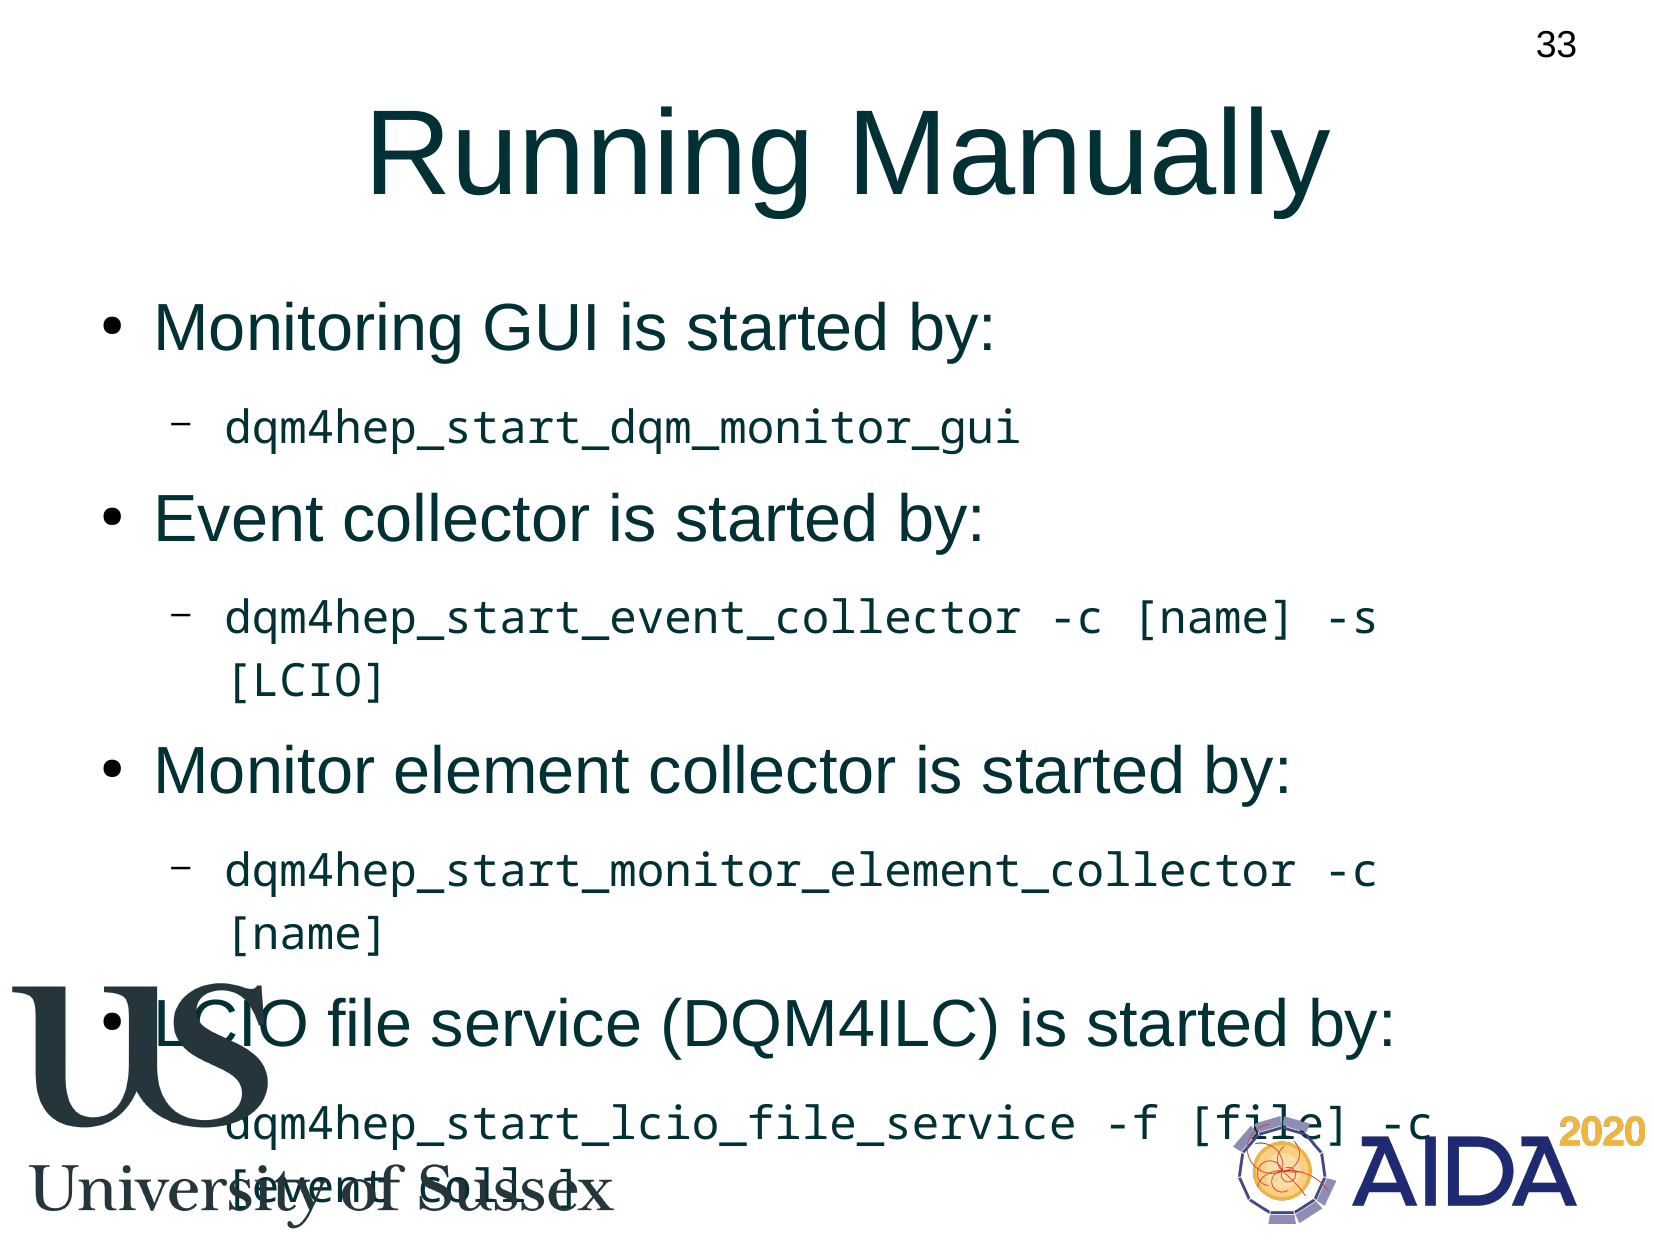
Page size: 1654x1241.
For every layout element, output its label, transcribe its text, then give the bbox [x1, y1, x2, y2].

text_box <number> [1521, 16, 1654, 84]
title Running Manually [82, 49, 1571, 257]
list Monitoring GUI is started by: dqm4hep_start_dqm_monitor_gui Event collector is started by: dqm4hep_start_event_collector -c [name] -s [LCIO] Monitor element collector is started by: dqm4hep_start_monitor_element_collector -c [name] LCIO file service (DQM4ILC) is started by: dqm4hep_start_lcio_file_service -f [file] -c [event coll.] [82, 290, 1571, 962]
picture [1233, 1116, 1645, 1224]
picture [11, 982, 615, 1229]
